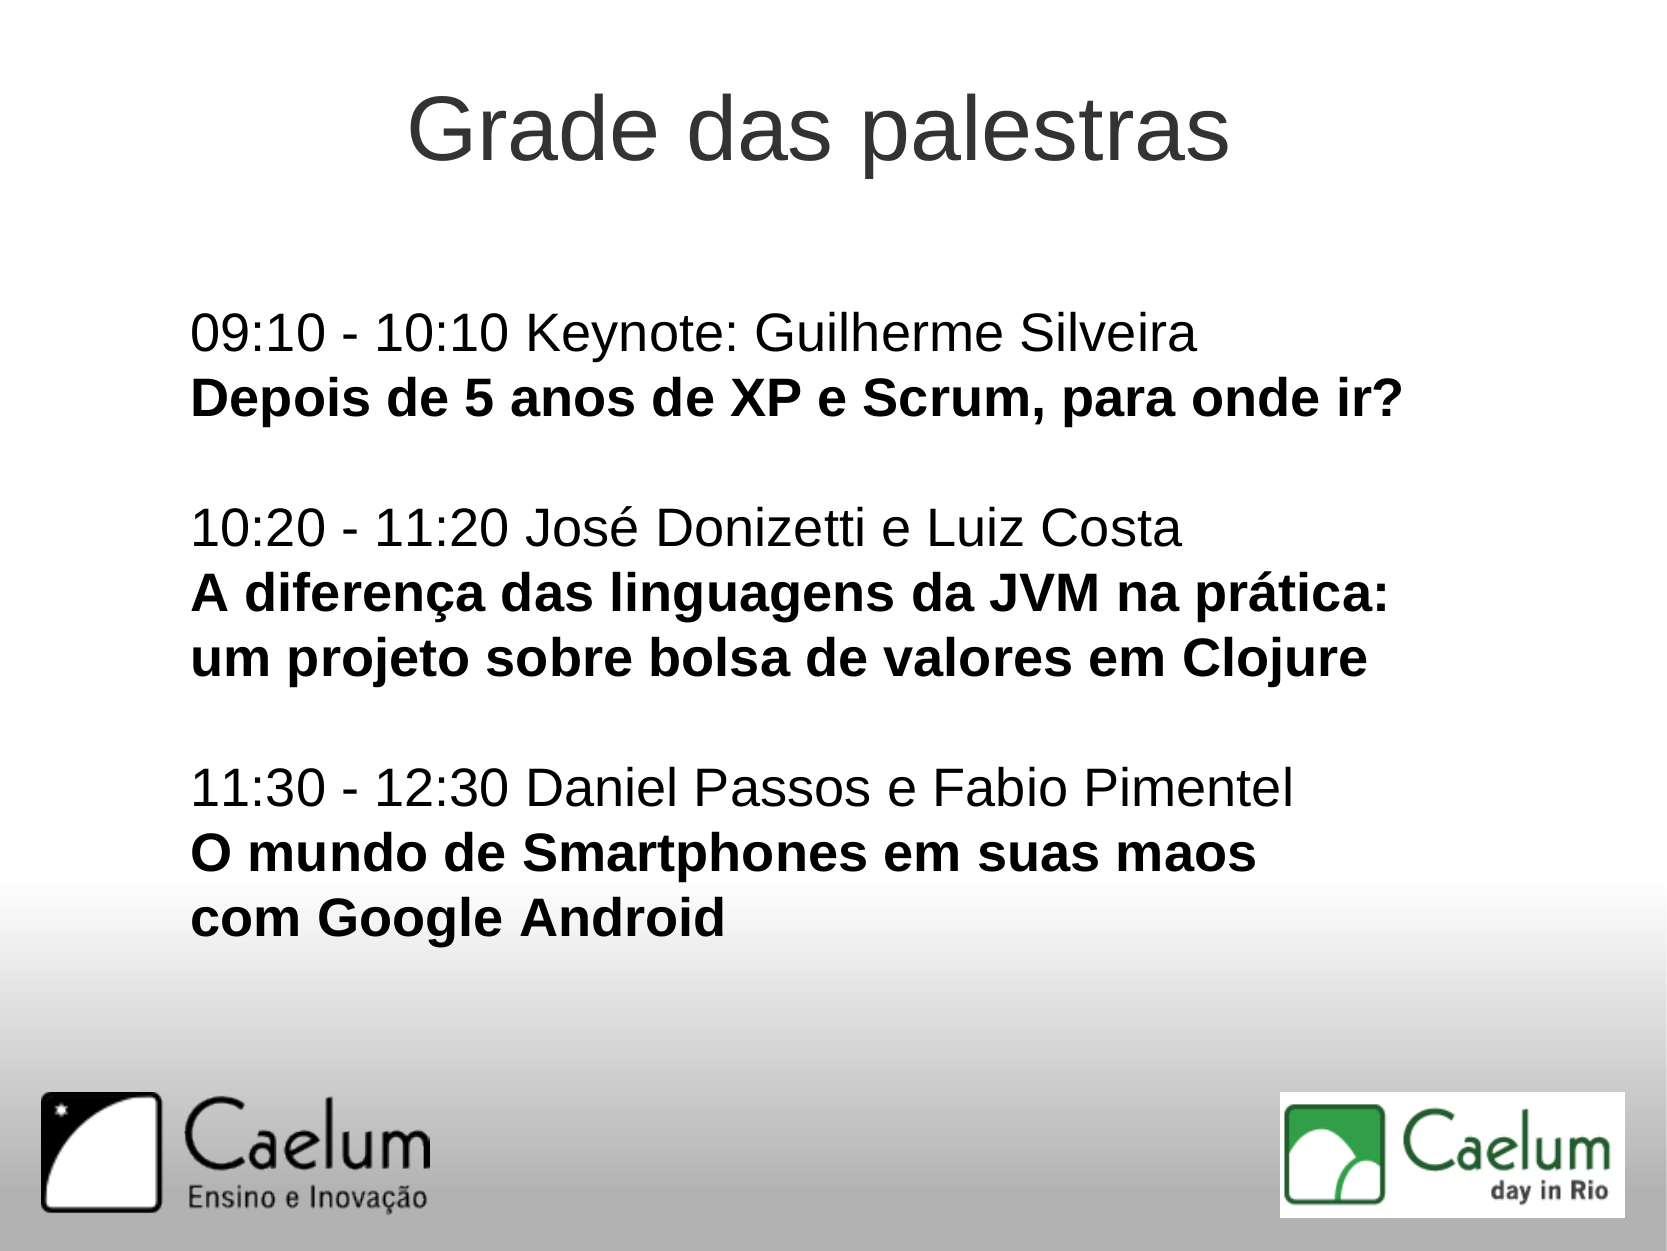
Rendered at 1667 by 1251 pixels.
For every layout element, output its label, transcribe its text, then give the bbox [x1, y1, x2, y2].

picture [0, 0, 1667, 1251]
text_box 09:10 - 10:10 Keynote: Guilherme Silveira Depois de 5 anos de XP e Scrum, para onde ir? 10:20 - 11:20 José Donizetti e Luiz Costa A diferença das linguagens da JVM na prática: um projeto sobre bolsa de valores em Clojure 11:30 - 12:30 Daniel Passos e Fabio Pimentel O mundo de Smartphones em suas maos com Google Android [167, 280, 1431, 1029]
title Grade das palestras [126, 82, 1512, 283]
